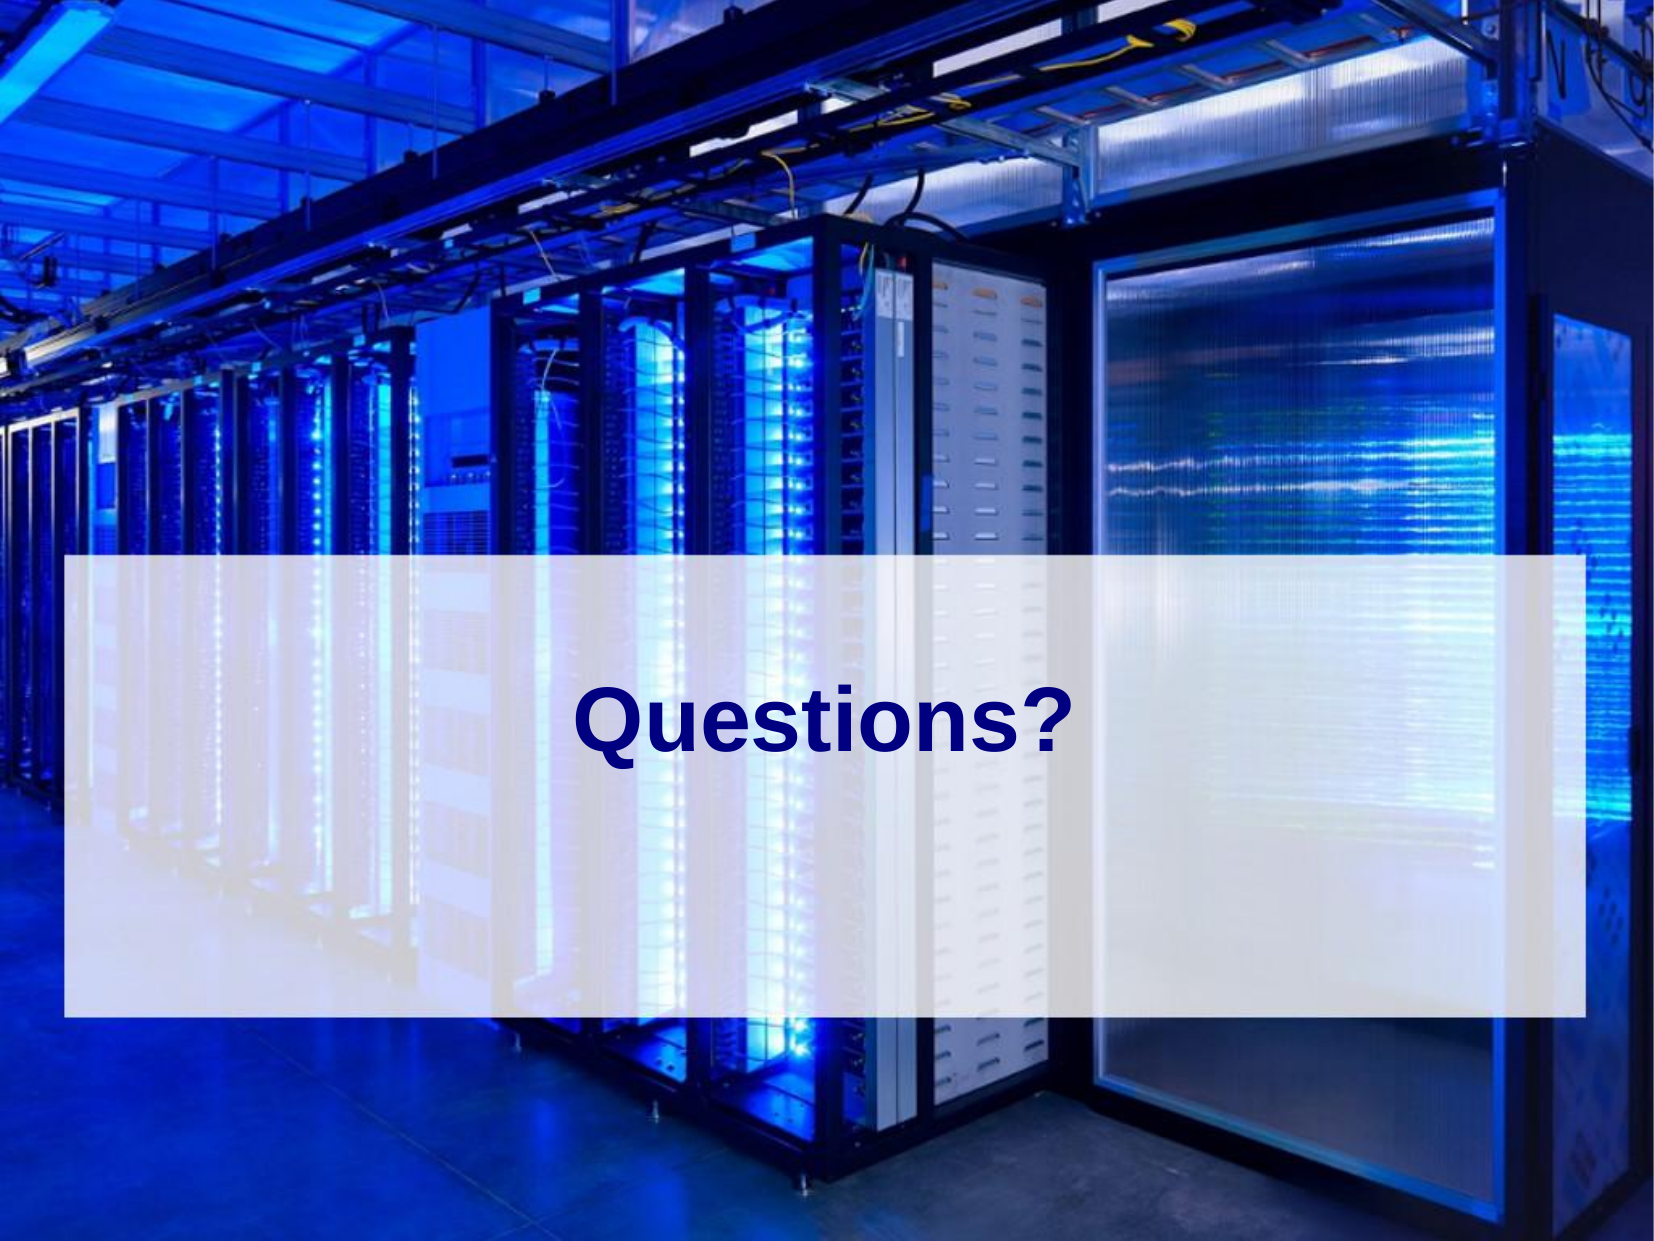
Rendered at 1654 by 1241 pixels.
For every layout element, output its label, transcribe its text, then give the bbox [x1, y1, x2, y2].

picture [0, 0, 1654, 1241]
title Questions? [60, 615, 1591, 826]
